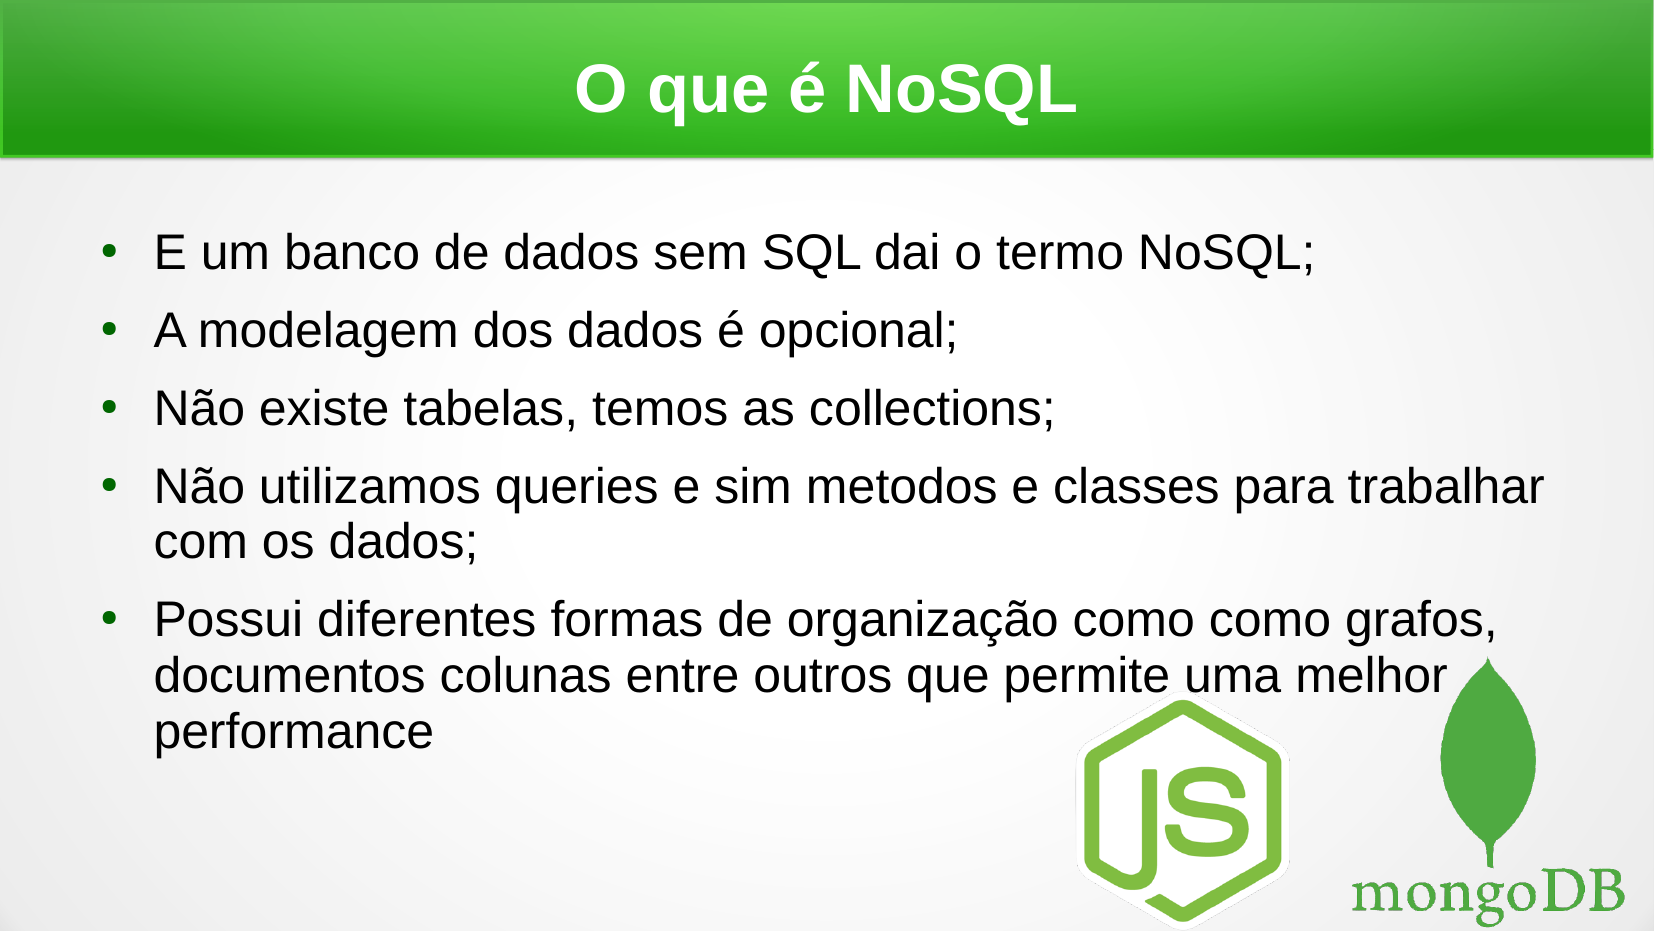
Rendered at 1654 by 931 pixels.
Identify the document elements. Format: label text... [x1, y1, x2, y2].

picture [1015, 764, 1342, 931]
title O que é NoSQL [82, 35, 1571, 142]
picture [1346, 649, 1630, 931]
list E um banco de dados sem SQL dai o termo NoSQL; A modelagem dos dados é opcional; Não existe tabelas, temos as collections; Não utilizamos queries e sim metodos e classes para trabalhar com os dados; Possui diferentes formas de organização como como grafos, documentos colunas entre outros que permite uma melhor performance [82, 224, 1571, 764]
